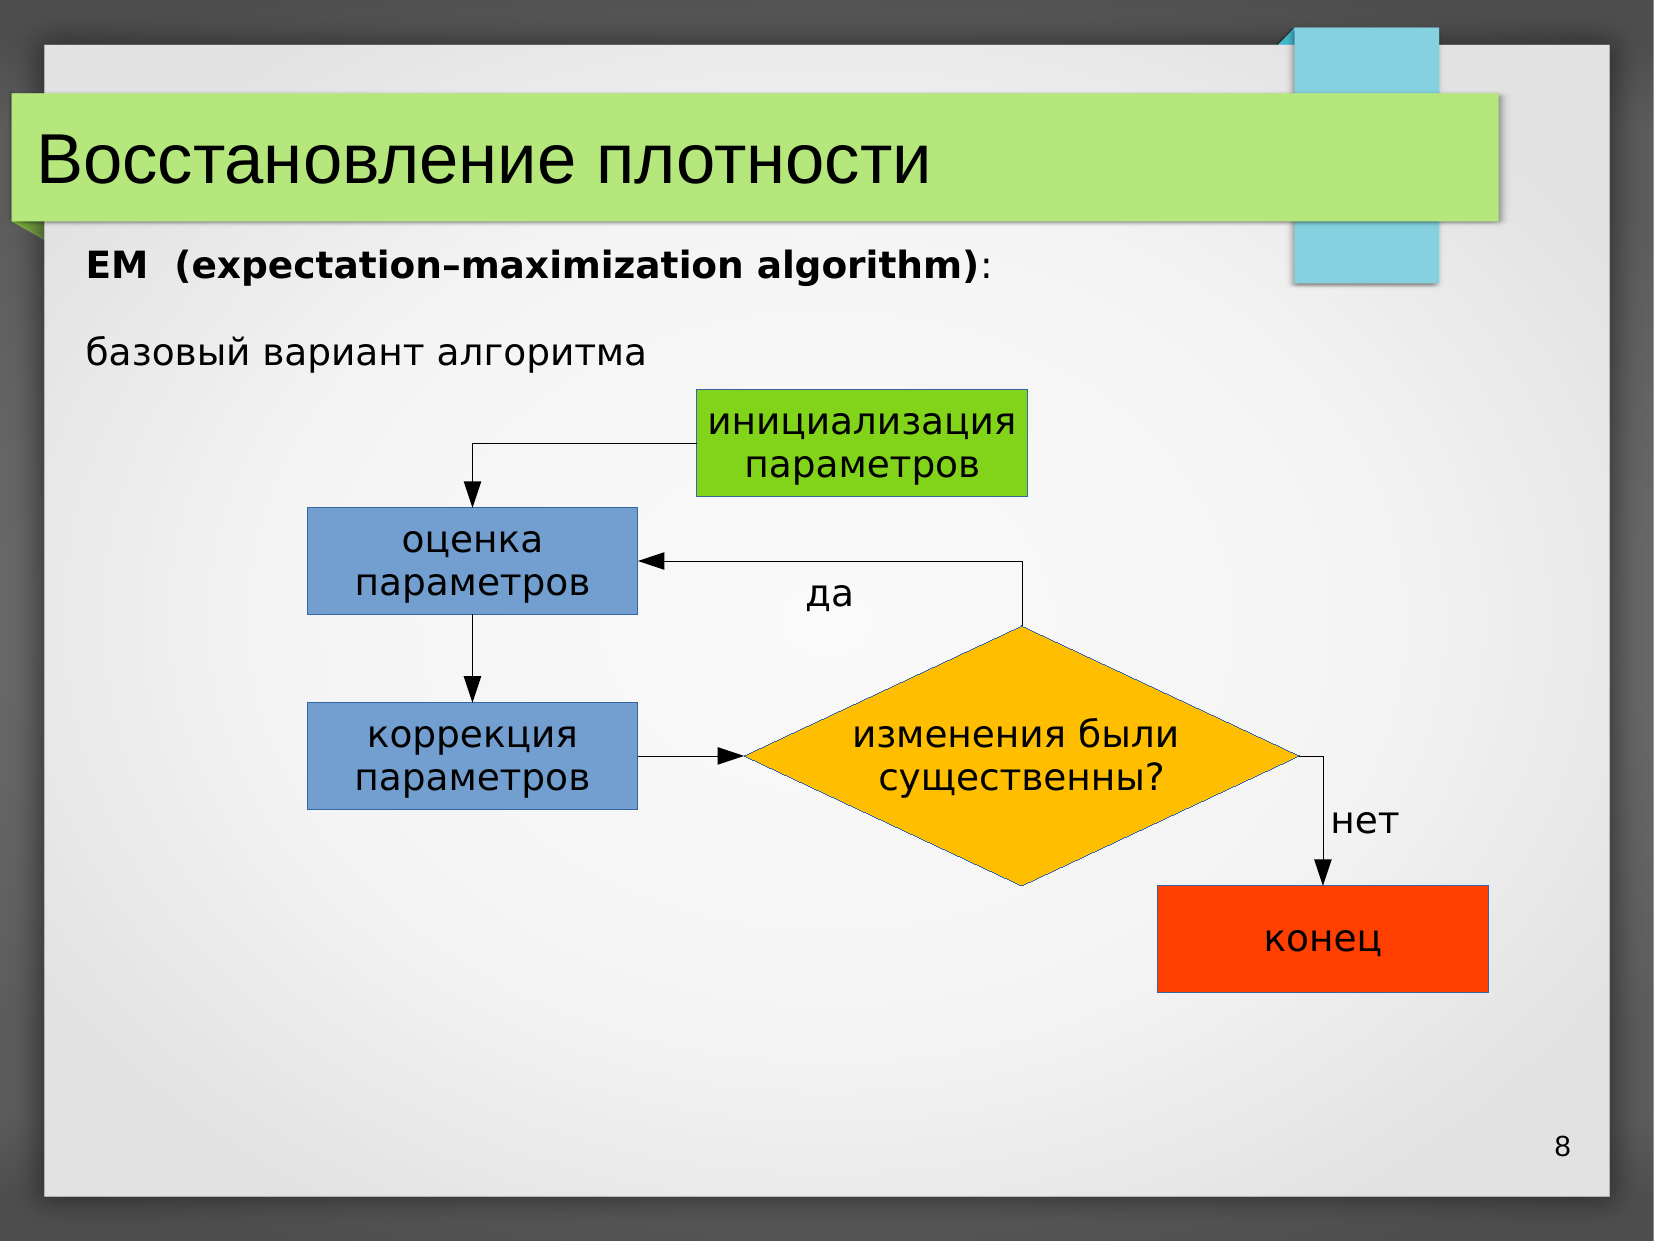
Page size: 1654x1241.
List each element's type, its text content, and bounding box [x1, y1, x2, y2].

title Восстановление плотности [35, 118, 1489, 200]
text_box EM (expectation–maximization algorithm): базовый вариант алгоритма [70, 236, 1193, 388]
text_box коррекция параметров [307, 702, 638, 810]
text_box конец [1157, 885, 1489, 993]
text_box инициализация параметров [696, 389, 1028, 497]
text_box изменения были существенны? [744, 625, 1300, 886]
picture [0, 0, 1654, 1241]
text_box оценка параметров [307, 507, 638, 615]
